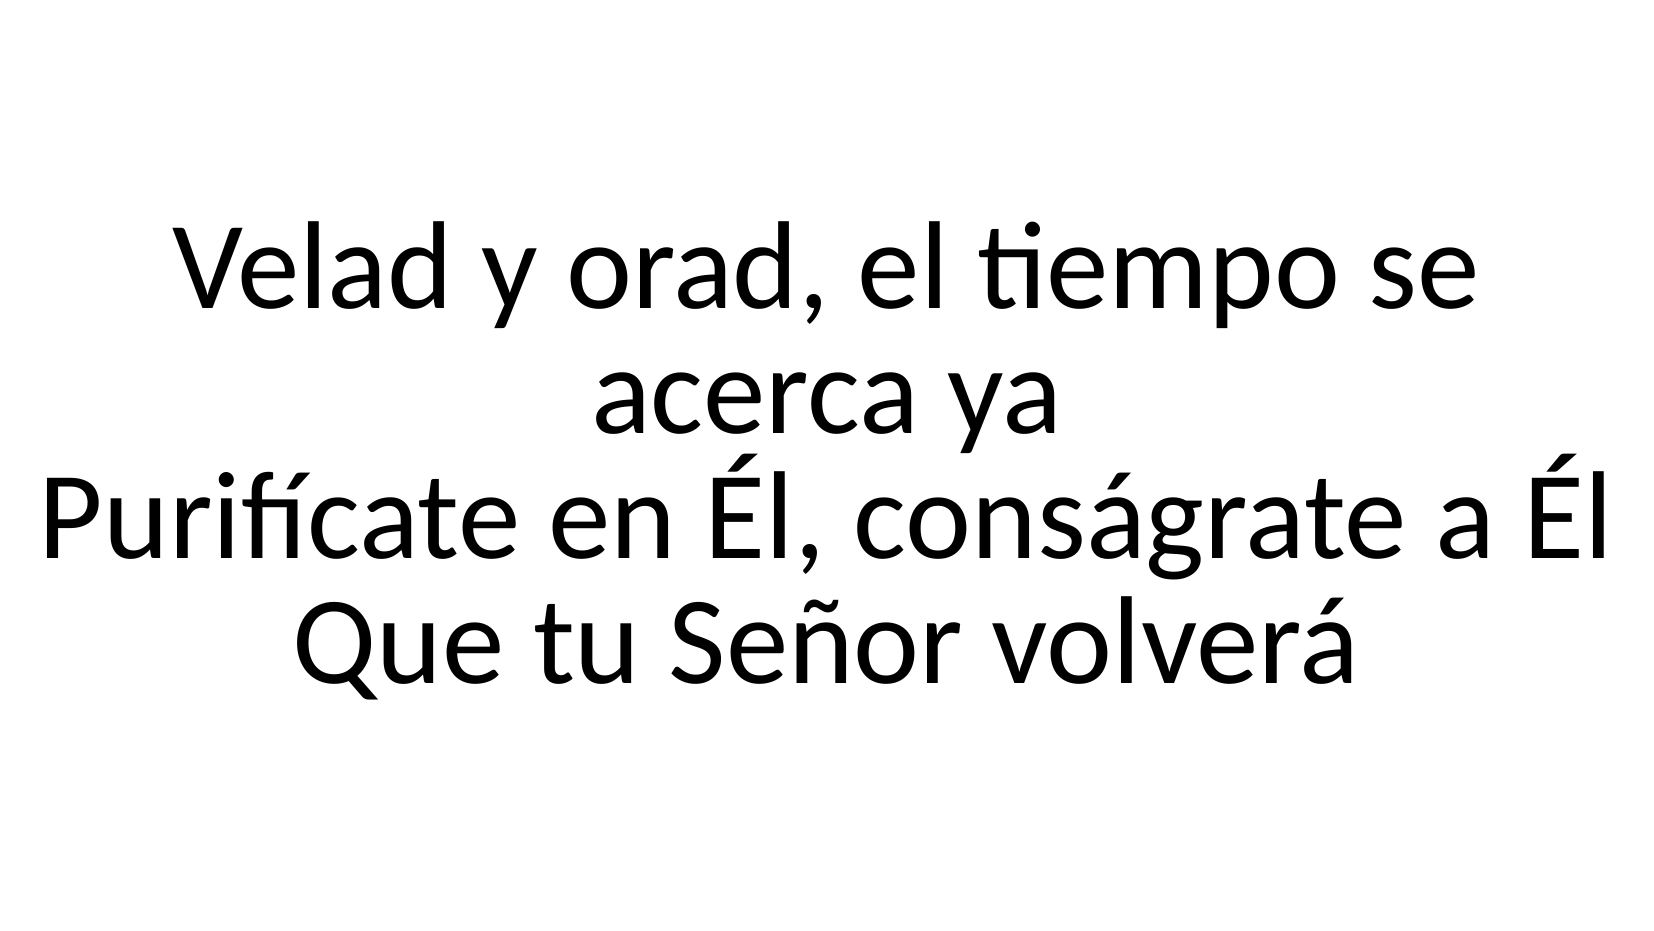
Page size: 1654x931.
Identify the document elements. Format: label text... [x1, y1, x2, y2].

title Velad y orad, el tiempo se acerca ya Purifícate en Él, conságrate a Él Que tu Señor volverá [0, 0, 1654, 931]
